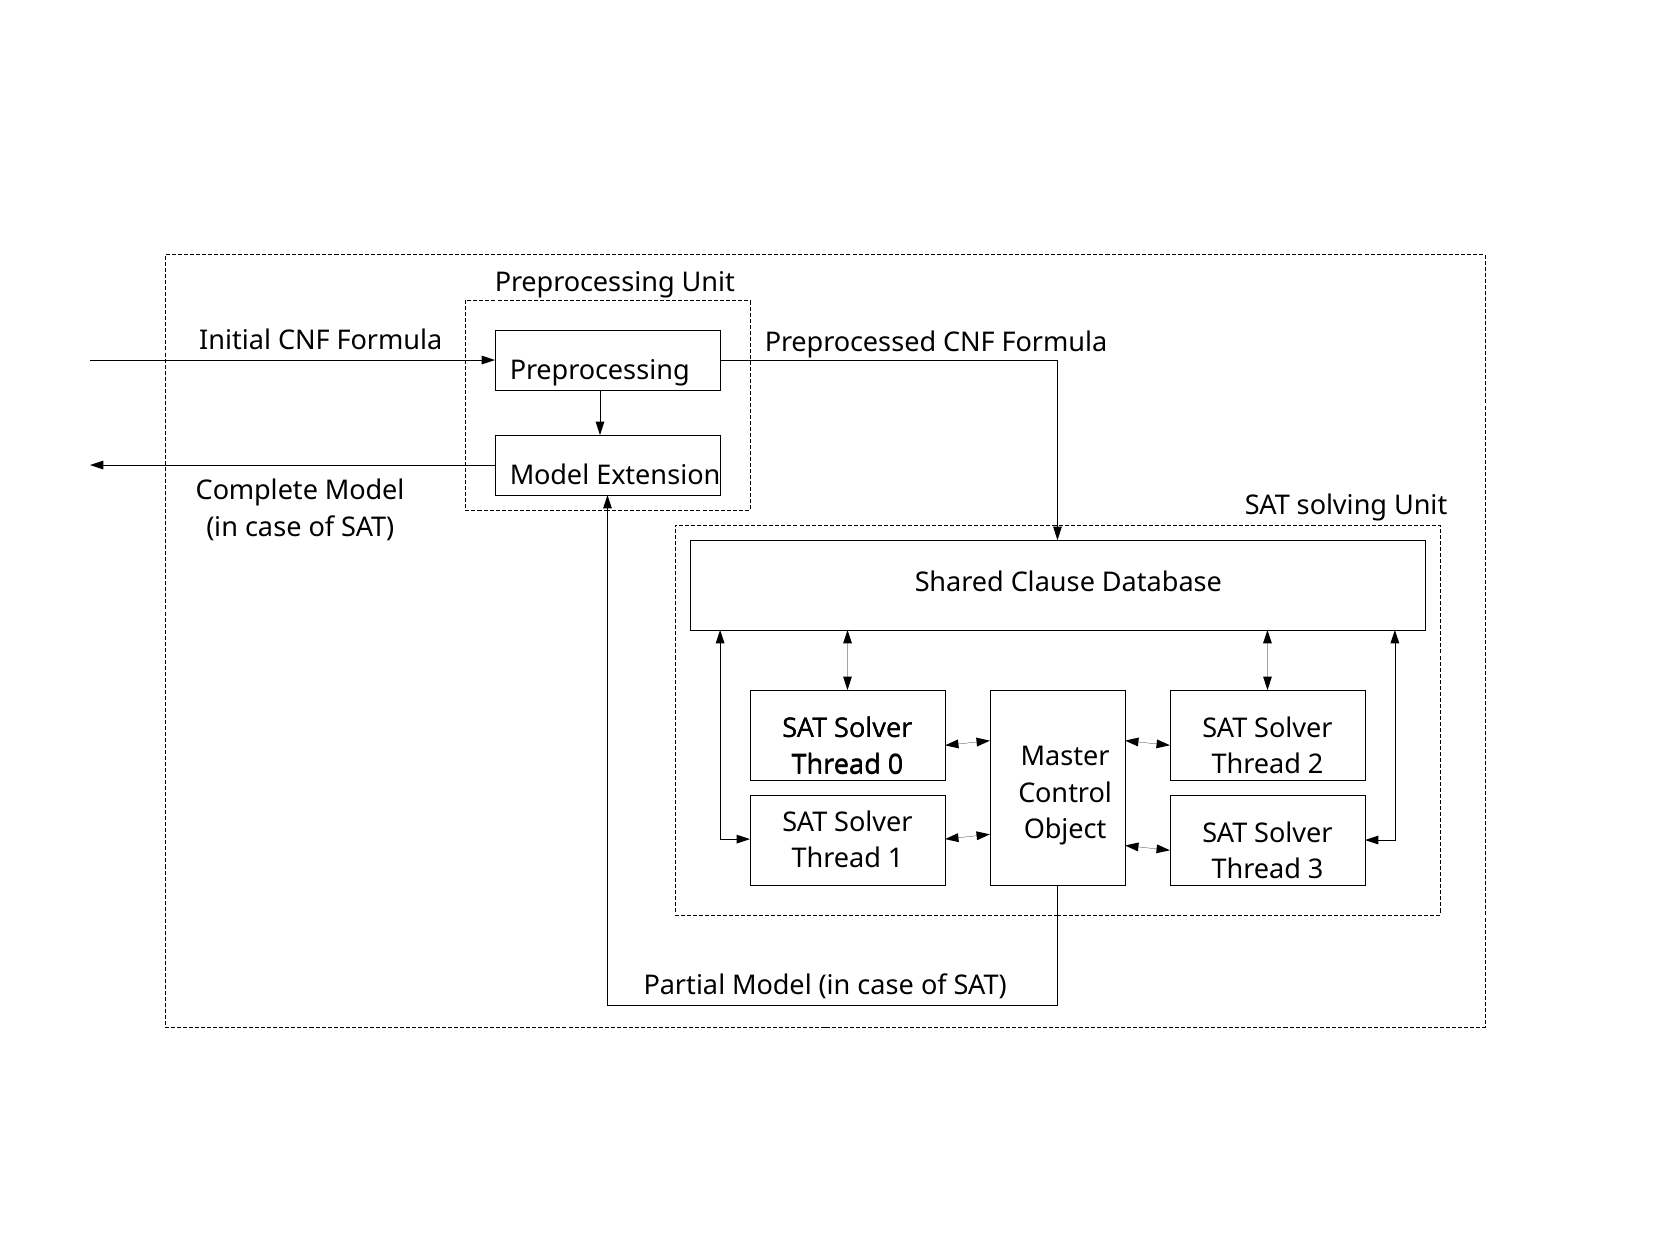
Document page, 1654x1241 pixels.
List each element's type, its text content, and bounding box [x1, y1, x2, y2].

text_box Model Extension [495, 448, 781, 496]
text_box Preprocessing [495, 343, 781, 391]
text_box SAT Solver Thread 2 [1170, 701, 1366, 781]
text_box Complete Model (in case of SAT) [180, 463, 421, 543]
text_box Initial CNF Formula [184, 313, 470, 360]
text_box Partial Model (in case of SAT) [592, 958, 1058, 1006]
text_box Preprocessed CNF Formula [750, 315, 1133, 362]
text_box Shared Clause Database [900, 555, 1261, 602]
text_box SAT Solver Thread 0 [750, 701, 946, 781]
text_box Master Control Object [975, 729, 1156, 841]
text_box Preprocessing Unit [480, 255, 766, 302]
text_box SAT Solver Thread 3 [1170, 806, 1366, 886]
text_box SAT solving Unit [1230, 478, 1516, 526]
text_box SAT Solver Thread 1 [750, 795, 946, 874]
